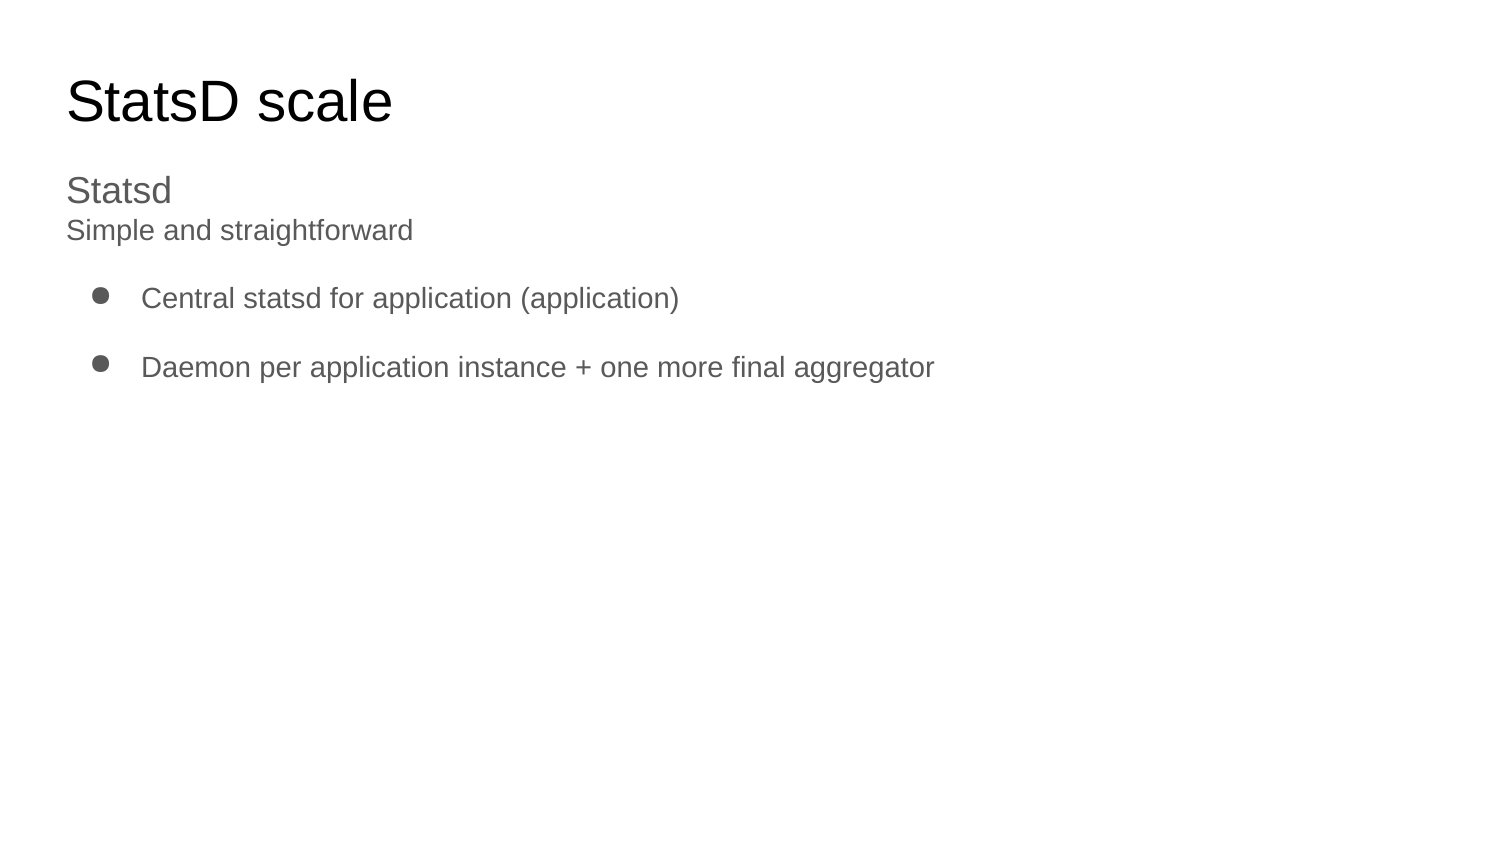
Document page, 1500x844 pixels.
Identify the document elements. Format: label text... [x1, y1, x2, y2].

title StatsD scale [51, 48, 1449, 142]
list Statsd Simple and straightforward Central statsd for application (application) Daemon per application instance + one more final aggregator [51, 151, 1449, 760]
